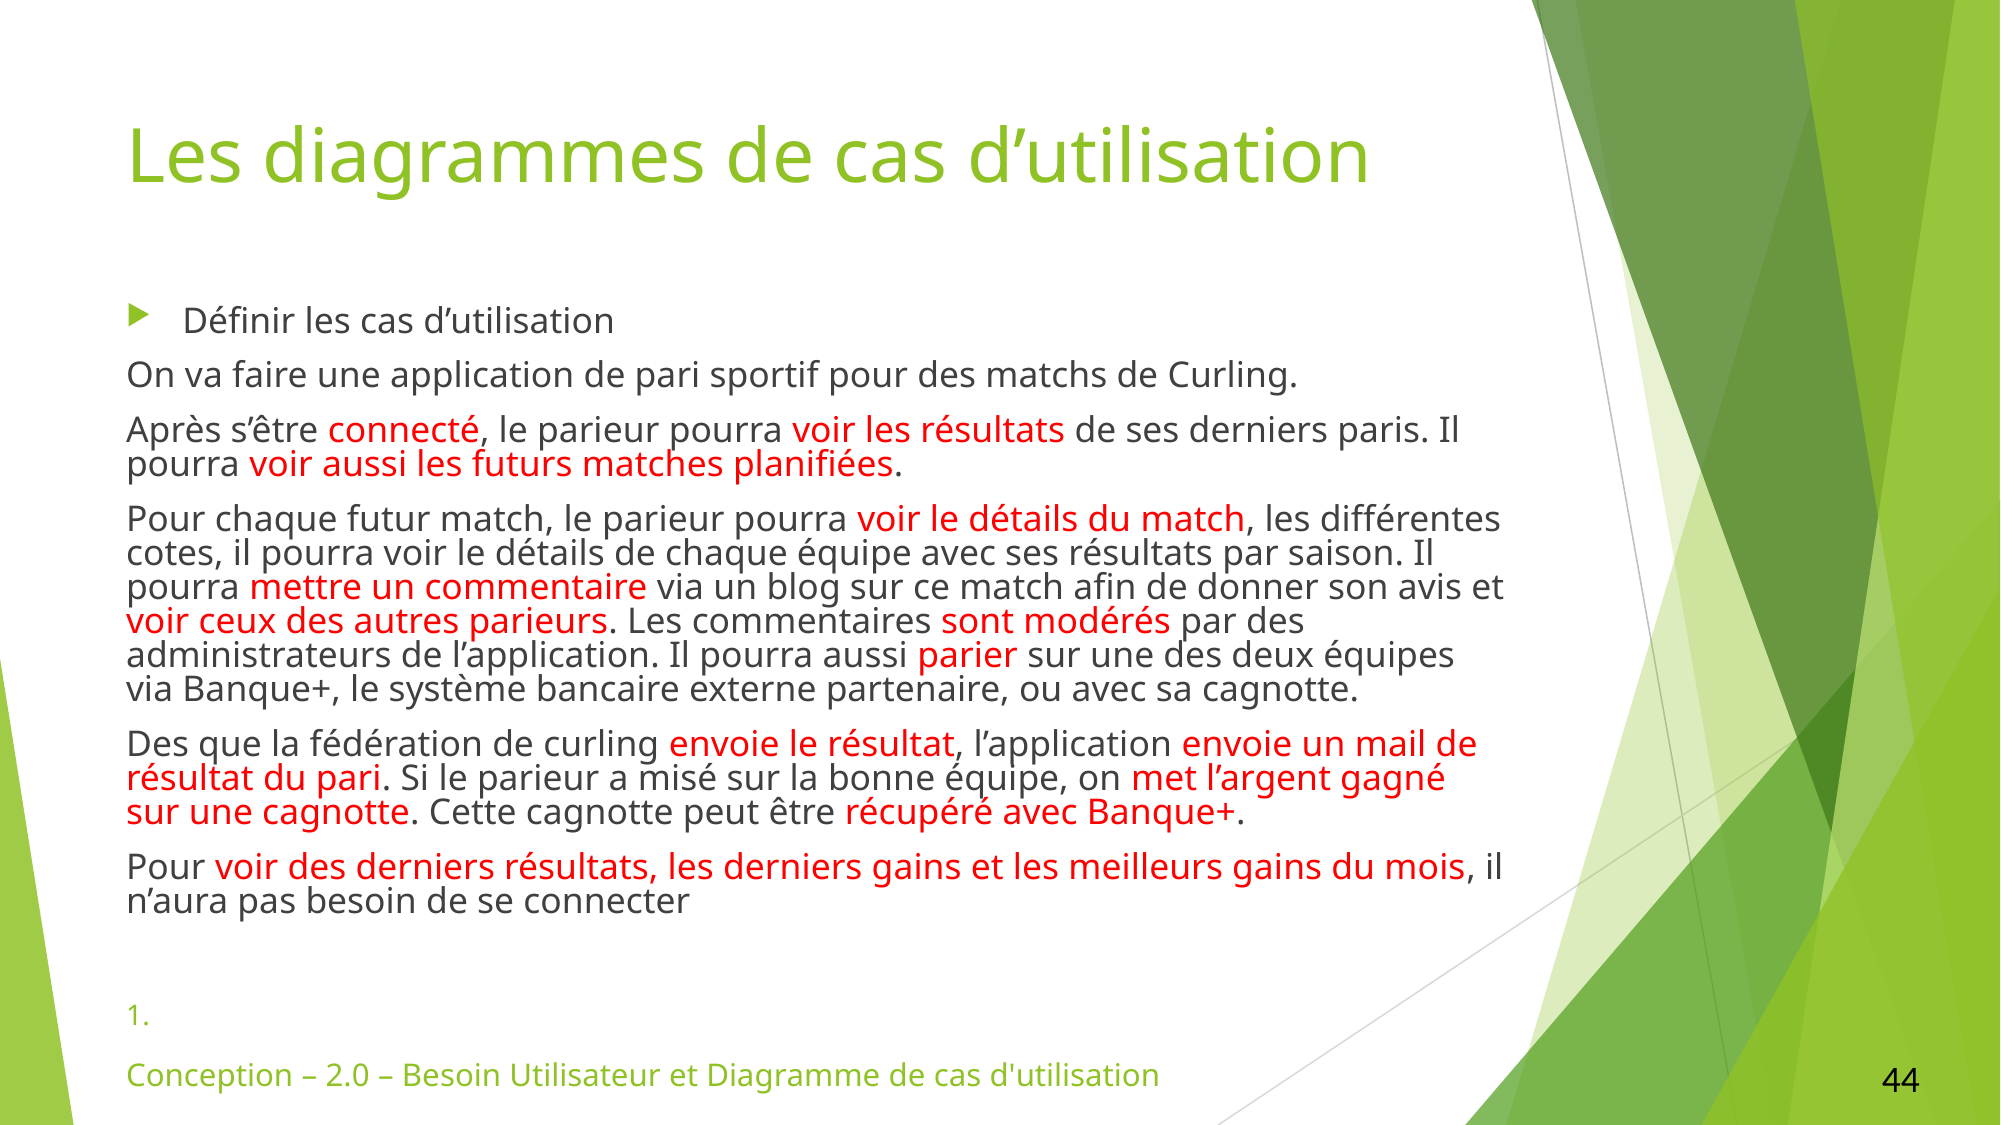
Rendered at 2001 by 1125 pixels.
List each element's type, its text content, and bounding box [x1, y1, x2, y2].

text_box Conception – 2.0 – Besoin Utilisateur et Diagramme de cas d'utilisation [111, 1047, 1210, 1109]
list Définir les cas d’utilisation On va faire une application de pari sportif pour des matchs de Curling. Après s’être connecté, le parieur pourra voir les résultats de ses derniers paris. Il pourra voir aussi les futurs matches planifiées. Pour chaque futur match, le parieur pourra voir le détails du match, les différentes cotes, il pourra voir le détails de chaque équipe avec ses résultats par saison. Il pourra mettre un commentaire via un blog sur ce match afin de donner son avis et voir ceux des autres parieurs. Les commentaires sont modérés par des administrateurs de l’application. Il pourra aussi parier sur une des deux équipes via Banque+, le système bancaire externe partenaire, ou avec sa cagnotte. Des que la fédération de curling envoie le résultat, l’application envoie un mail de résultat du pari. Si le parieur a misé sur la bonne équipe, on met l’argent gagné sur une cagnotte. Cette cagnotte peut être récupéré avec Banque+. Pour voir des derniers résultats, les derniers gains et les meilleurs gains du mois, il n’aura pas besoin de se connecter [111, 298, 1522, 992]
text_box [1866, 1047, 1979, 1108]
title Les diagrammes de cas d’utilisation [111, 99, 1522, 298]
